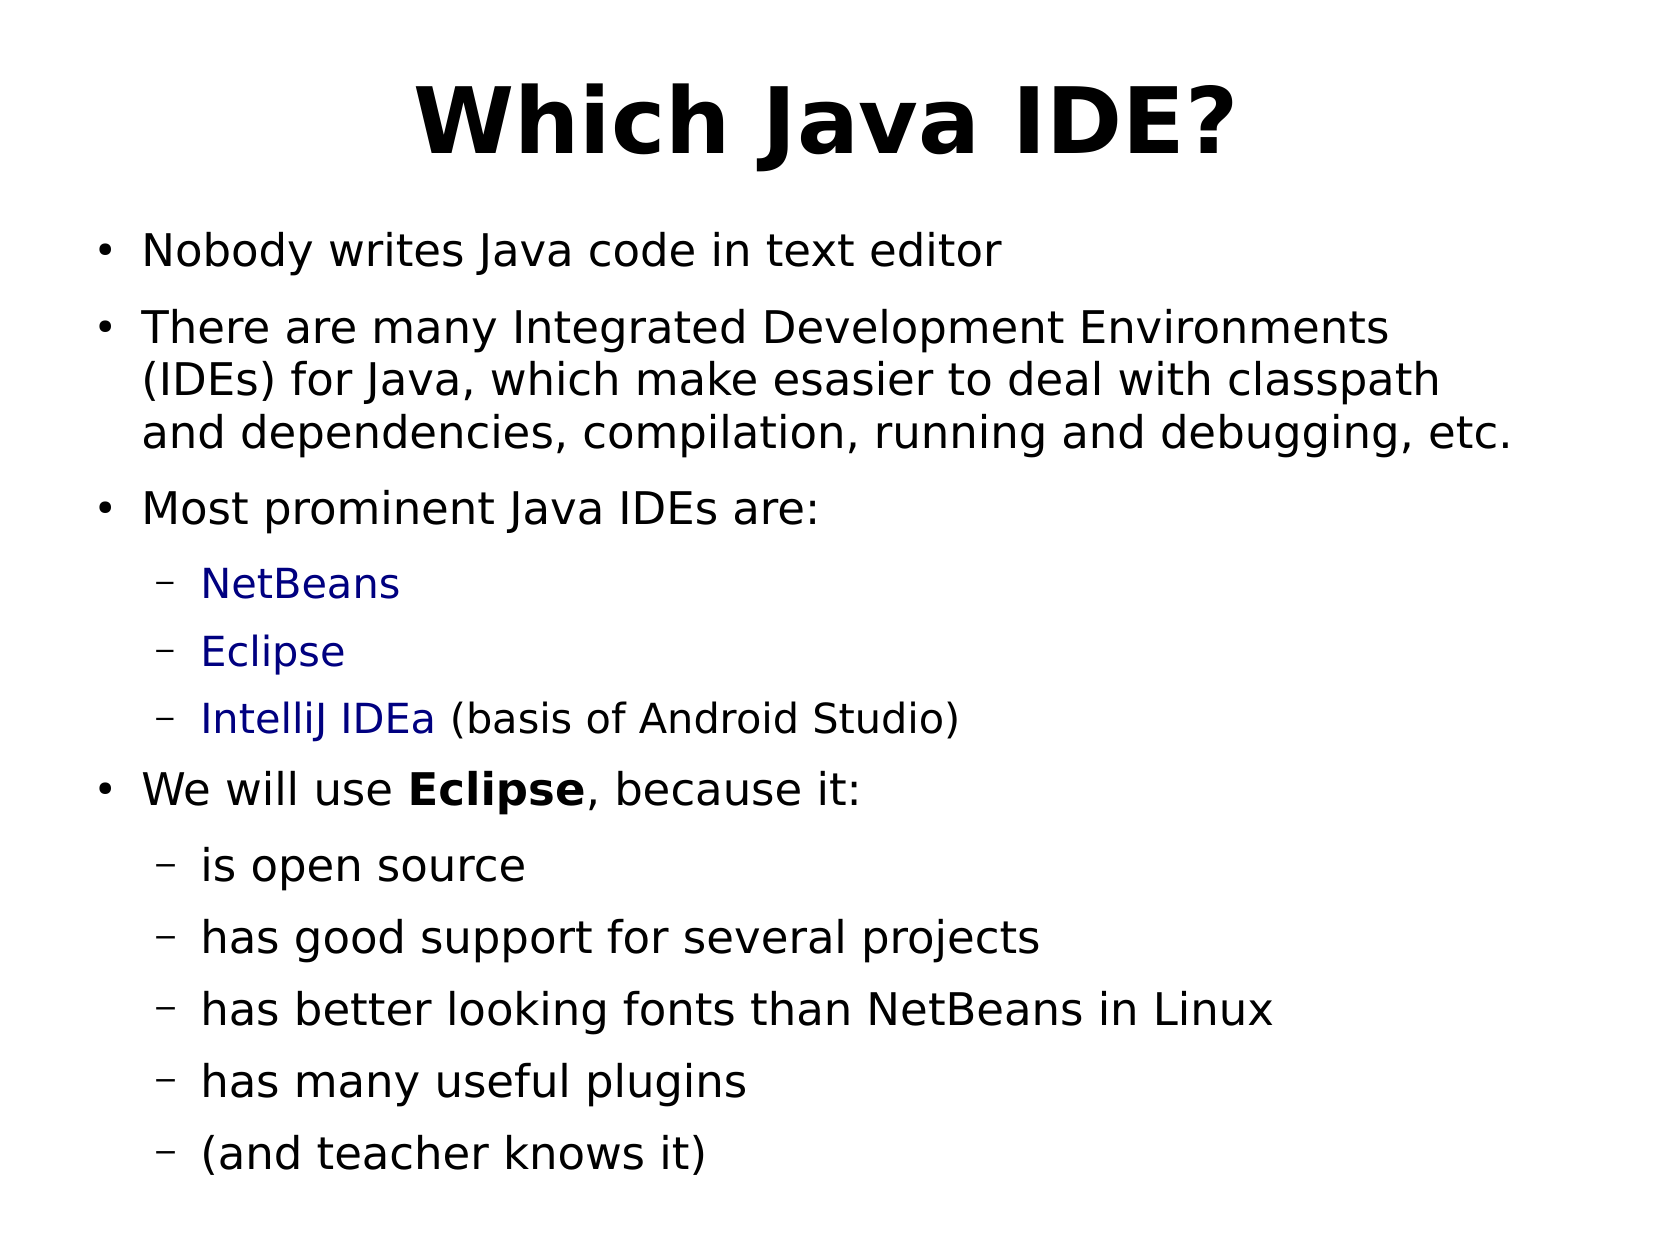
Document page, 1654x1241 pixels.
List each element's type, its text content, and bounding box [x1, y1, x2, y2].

title Which Java IDE? [82, 49, 1571, 196]
list Nobody writes Java code in text editor There are many Integrated Development Environments (IDEs) for Java, which make esasier to deal with classpath and dependencies, compilation, running and debugging, etc. Most prominent Java IDEs are: NetBeans Eclipse IntelliJ IDEa (basis of Android Studio) We will use Eclipse, because it: is open source has good support for several projects has better looking fonts than NetBeans in Linux has many useful plugins (and teacher knows it) [82, 225, 1538, 1186]
